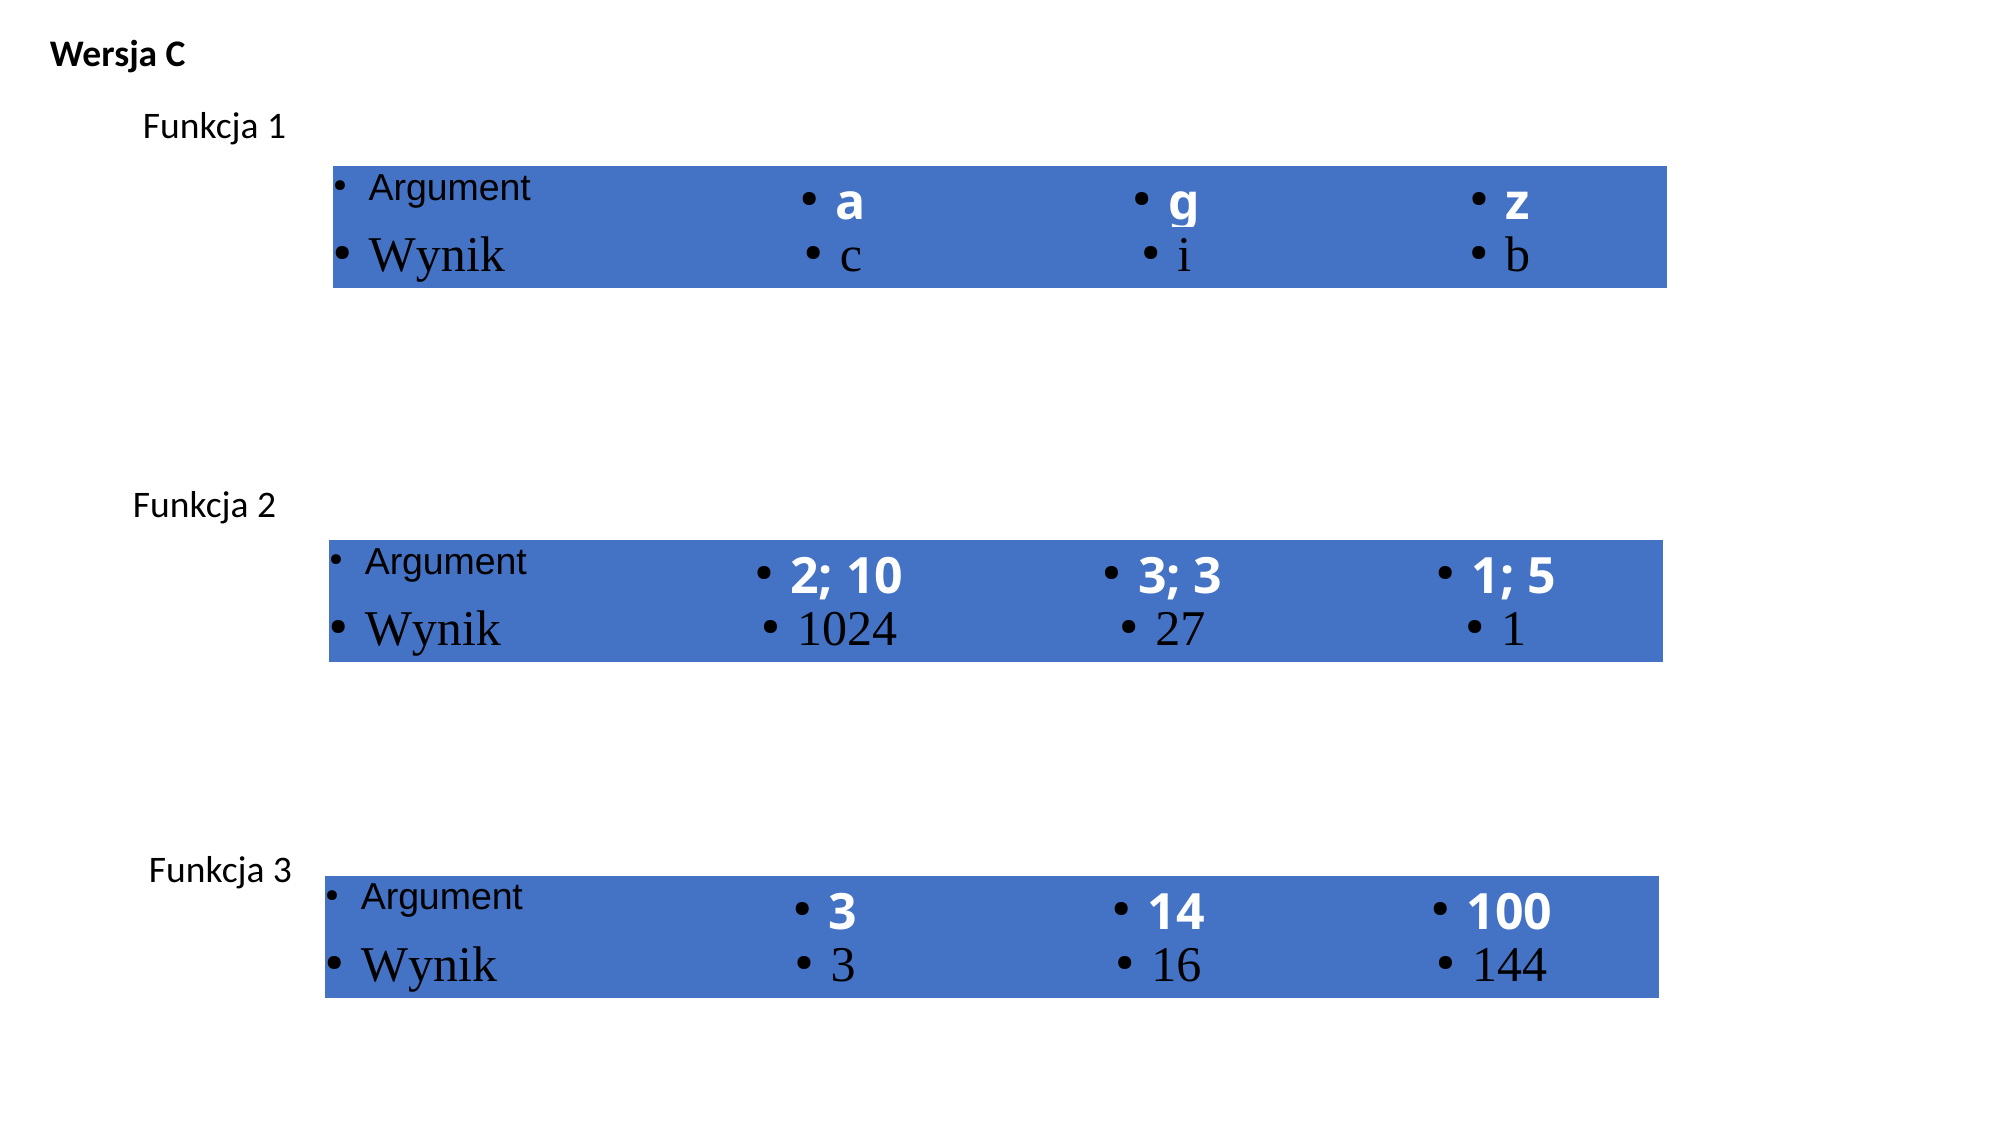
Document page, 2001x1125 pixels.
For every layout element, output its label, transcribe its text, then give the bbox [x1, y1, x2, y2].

table_header z [1333, 166, 1667, 227]
table_header 14 [992, 876, 1325, 937]
table_cell Wynik [325, 937, 659, 998]
table_header g [1178, 197, 1189, 214]
table_header Argument [325, 876, 659, 937]
text_box Funkcja 1 [127, 94, 394, 155]
table_cell b [1333, 227, 1667, 288]
table_header 3 [659, 876, 992, 937]
text_box Wersja C [34, 21, 203, 83]
table_header a [667, 166, 1000, 227]
table_cell c [667, 227, 1000, 288]
table_header g [1000, 166, 1333, 227]
table_header 2; 10 [663, 540, 996, 601]
table_header 1; 5 [1329, 540, 1663, 601]
table_cell Wynik [329, 601, 663, 662]
text_box Funkcja 3 [133, 837, 338, 899]
table_cell 1 [1329, 601, 1663, 662]
table_cell 144 [1325, 937, 1659, 998]
table_header 3; 3 [996, 540, 1329, 601]
text_box Funkcja 2 [117, 472, 331, 533]
table_header Argument [333, 166, 667, 227]
table_cell 16 [992, 937, 1325, 998]
table_cell i [1000, 227, 1333, 288]
table_cell 1024 [663, 601, 996, 662]
table_cell 27 [996, 601, 1329, 662]
table_cell Wynik [333, 227, 667, 288]
table_cell 3 [659, 937, 992, 998]
table_header 100 [1325, 876, 1659, 937]
table_header Argument [329, 540, 663, 601]
